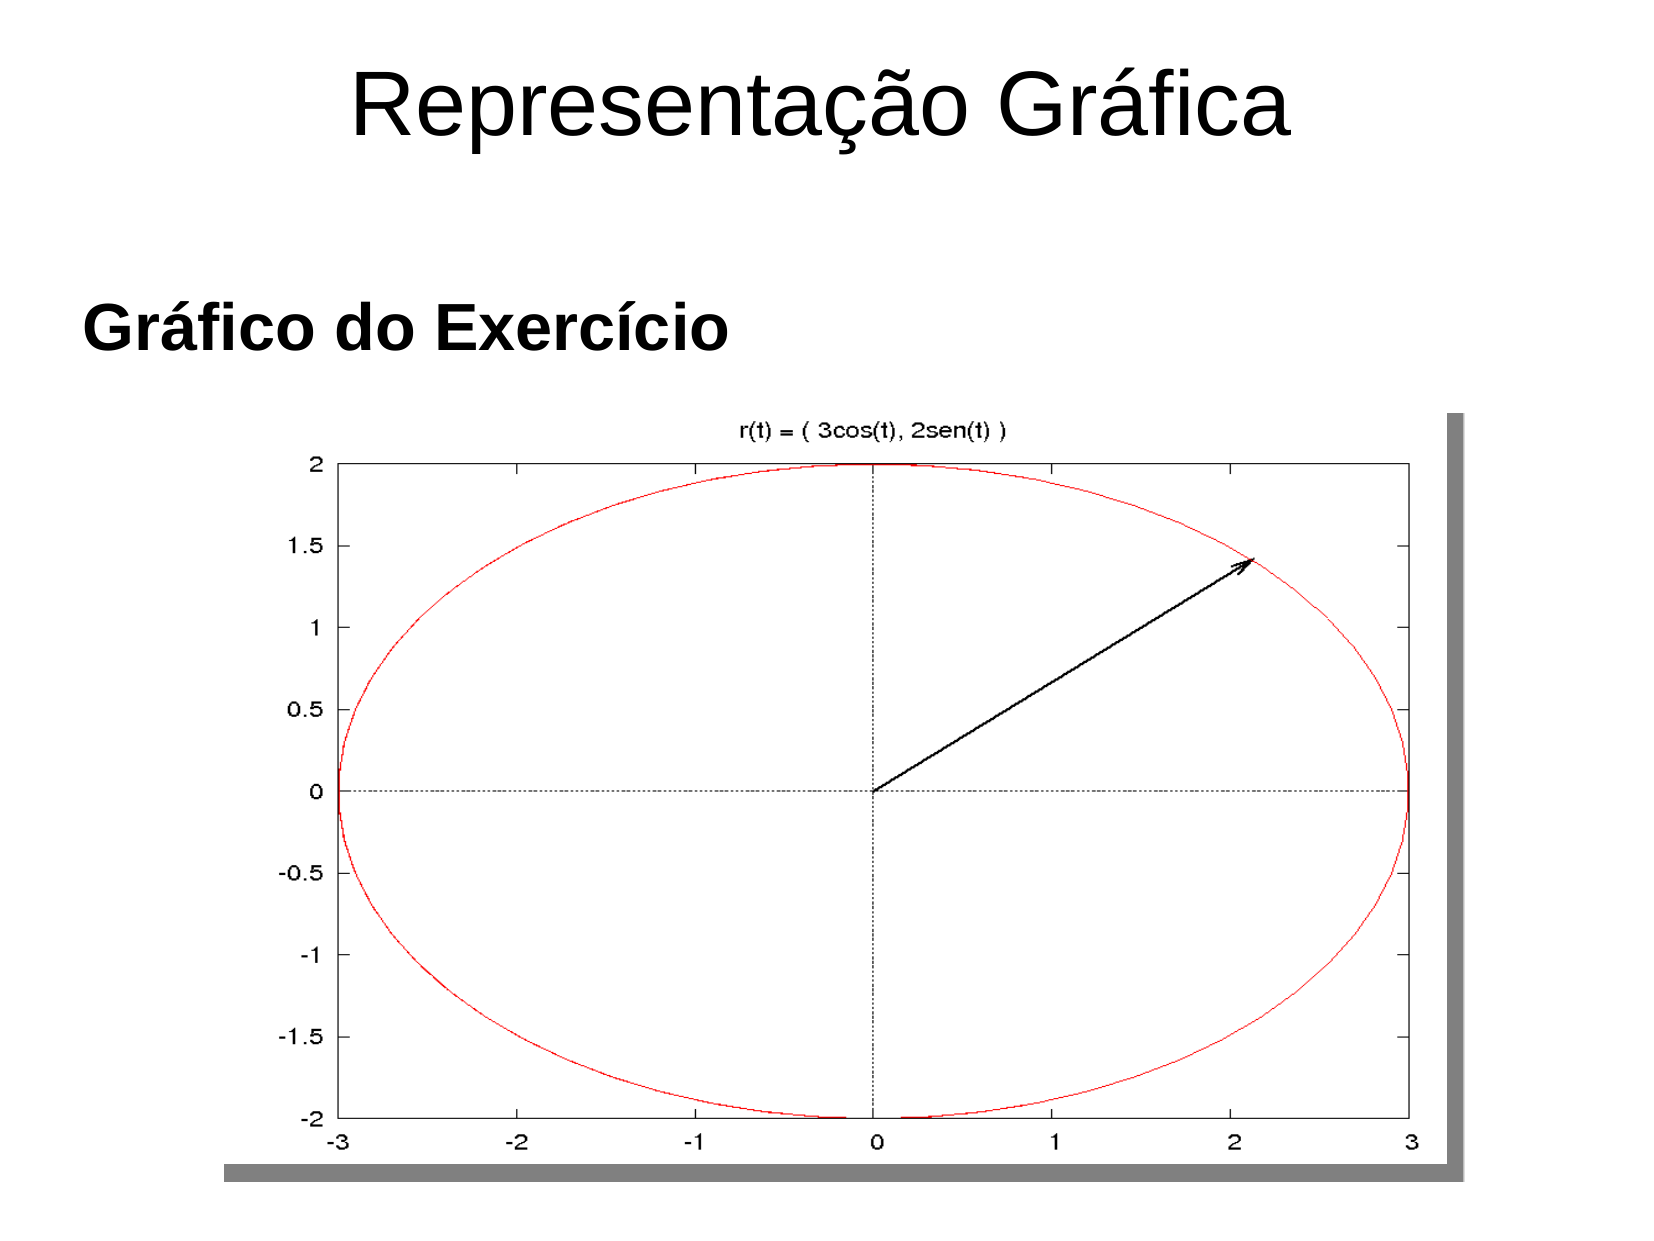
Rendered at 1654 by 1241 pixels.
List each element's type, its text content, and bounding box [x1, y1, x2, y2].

list Gráfico do Exercício [82, 290, 1571, 1094]
title Representação Gráfica [77, 7, 1566, 200]
picture [206, 395, 1447, 1164]
